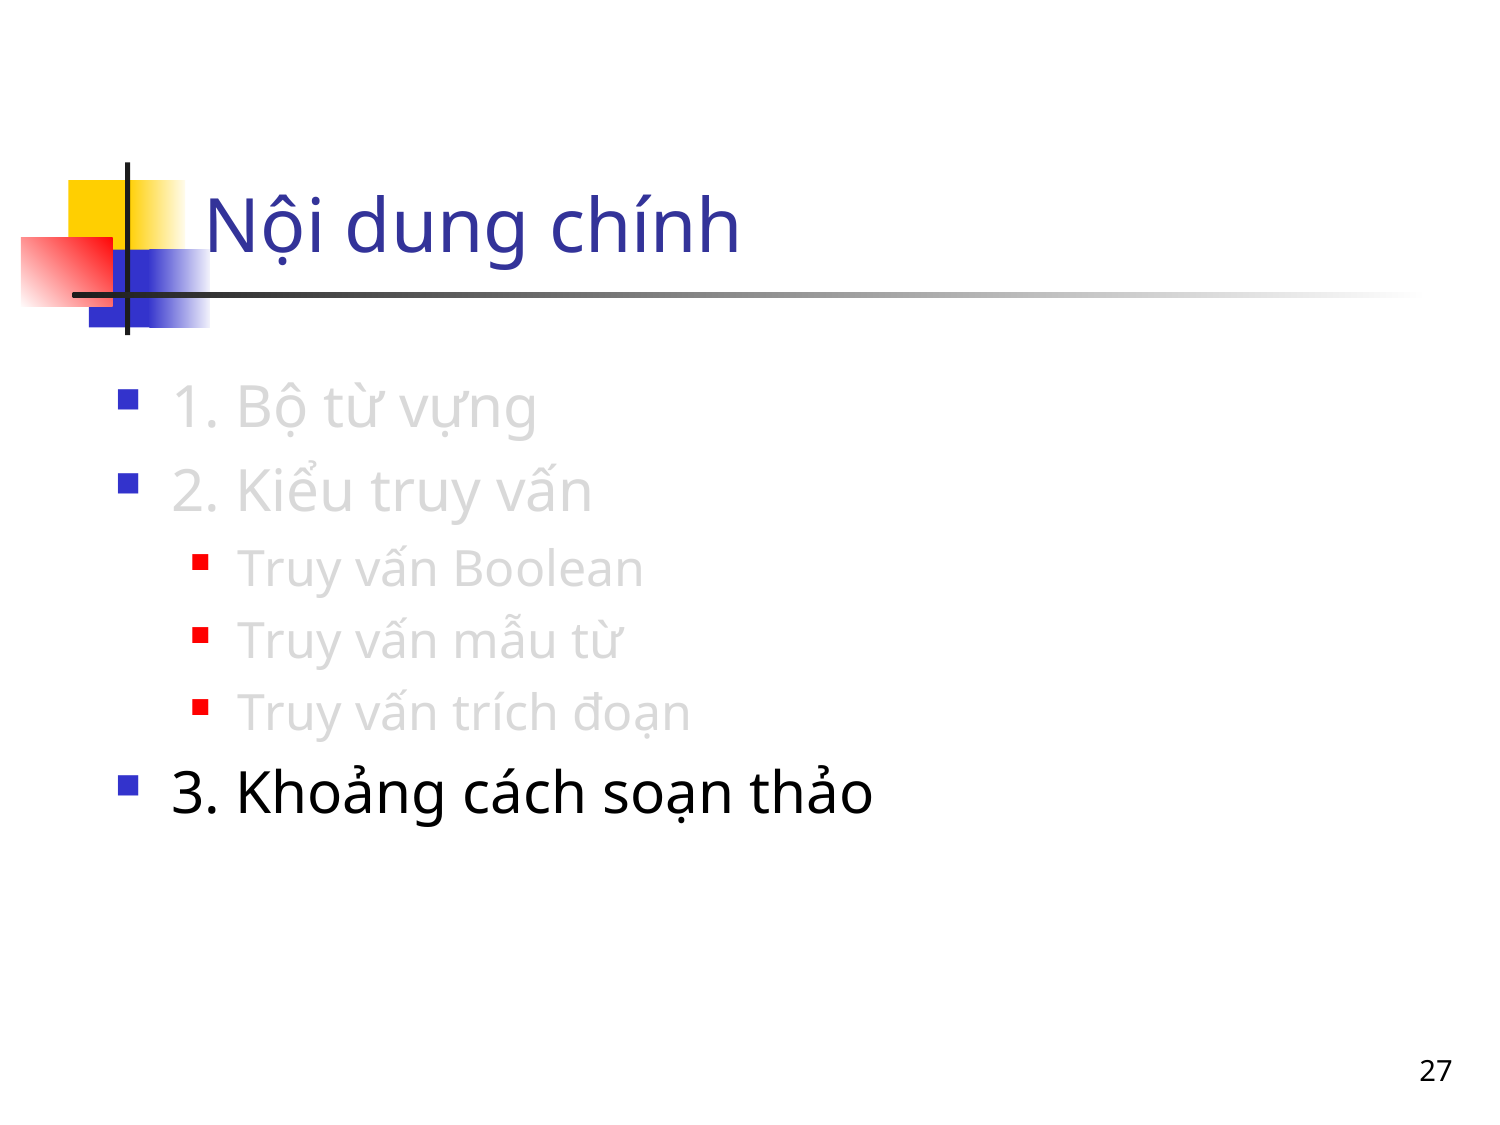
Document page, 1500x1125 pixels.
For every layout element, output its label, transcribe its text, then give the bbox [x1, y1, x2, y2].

list 1. Bộ từ vựng 2. Kiểu truy vấn Truy vấn Boolean Truy vấn mẫu từ Truy vấn trích đoạn 3. Khoảng cách soạn thảo [100, 361, 1469, 1007]
text_box <number> [1155, 1024, 1468, 1100]
title Nội dung chính [188, 35, 1468, 276]
